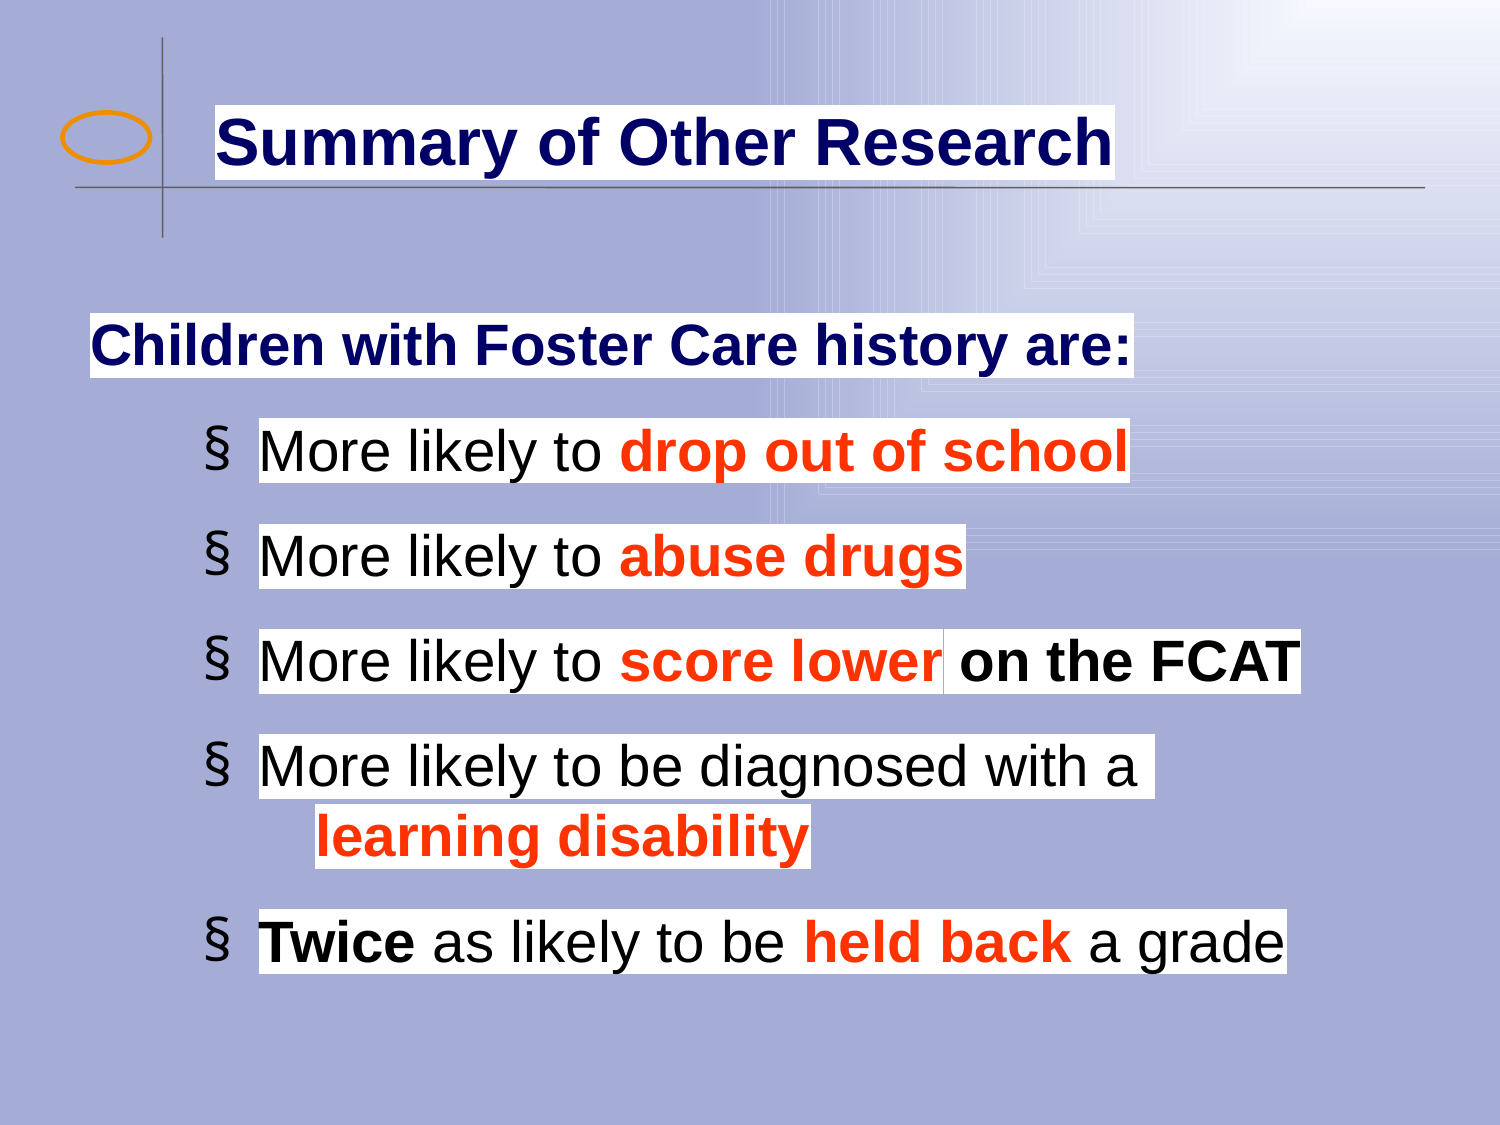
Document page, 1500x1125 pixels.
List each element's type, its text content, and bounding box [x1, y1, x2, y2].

title Summary of Other Research [200, 45, 1426, 233]
list Children with Foster Care history are: More likely to drop out of school More likely to abuse drugs More likely to score lower on the FCAT More likely to be diagnosed with a learning disability Twice as likely to be held back a grade [75, 299, 1426, 1005]
